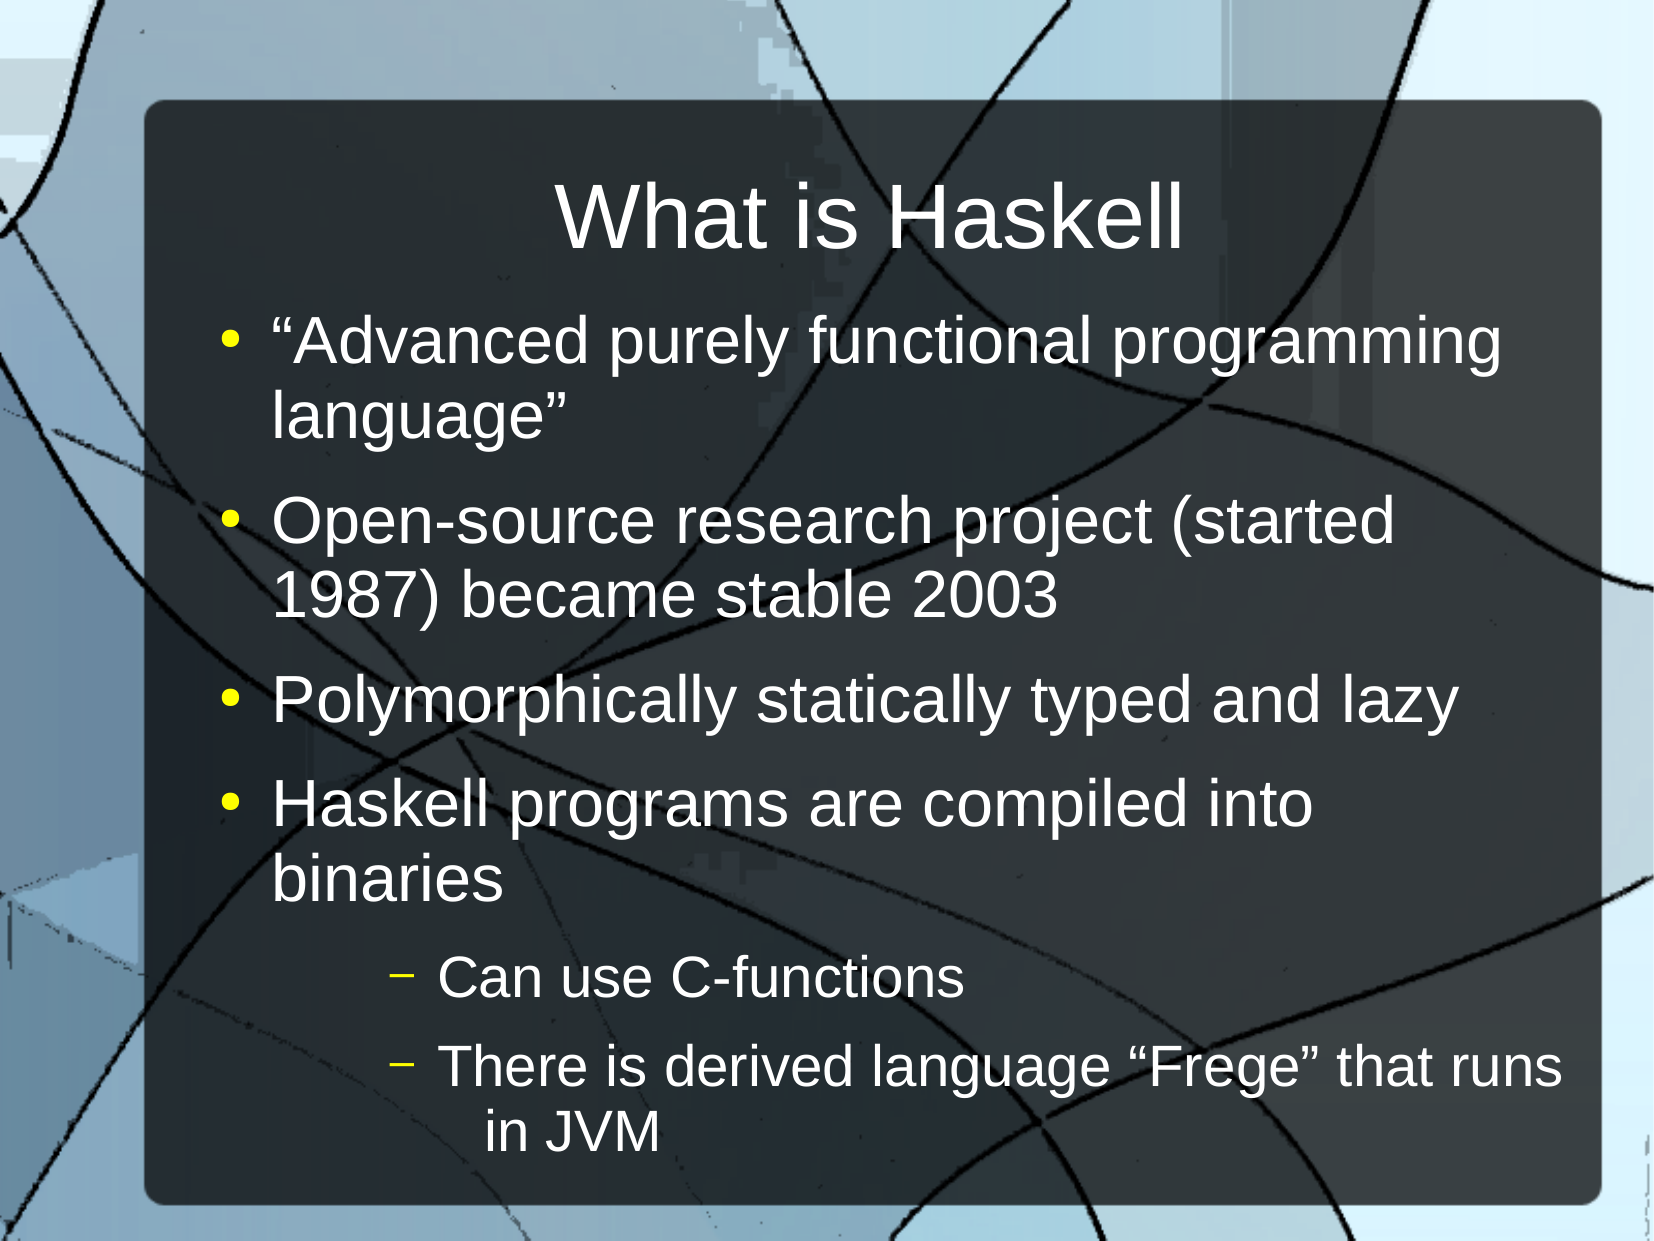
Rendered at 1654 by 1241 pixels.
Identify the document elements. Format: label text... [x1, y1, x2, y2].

list “Advanced purely functional programming language” Open-source research project (started 1987) became stable 2003 Polymorphically statically typed and lazy Haskell programs are compiled into binaries Can use C-functions There is derived language “Frege” that runs in JVM [200, 303, 1565, 1163]
picture [0, 0, 1654, 1241]
title What is Haskell [159, 108, 1583, 325]
